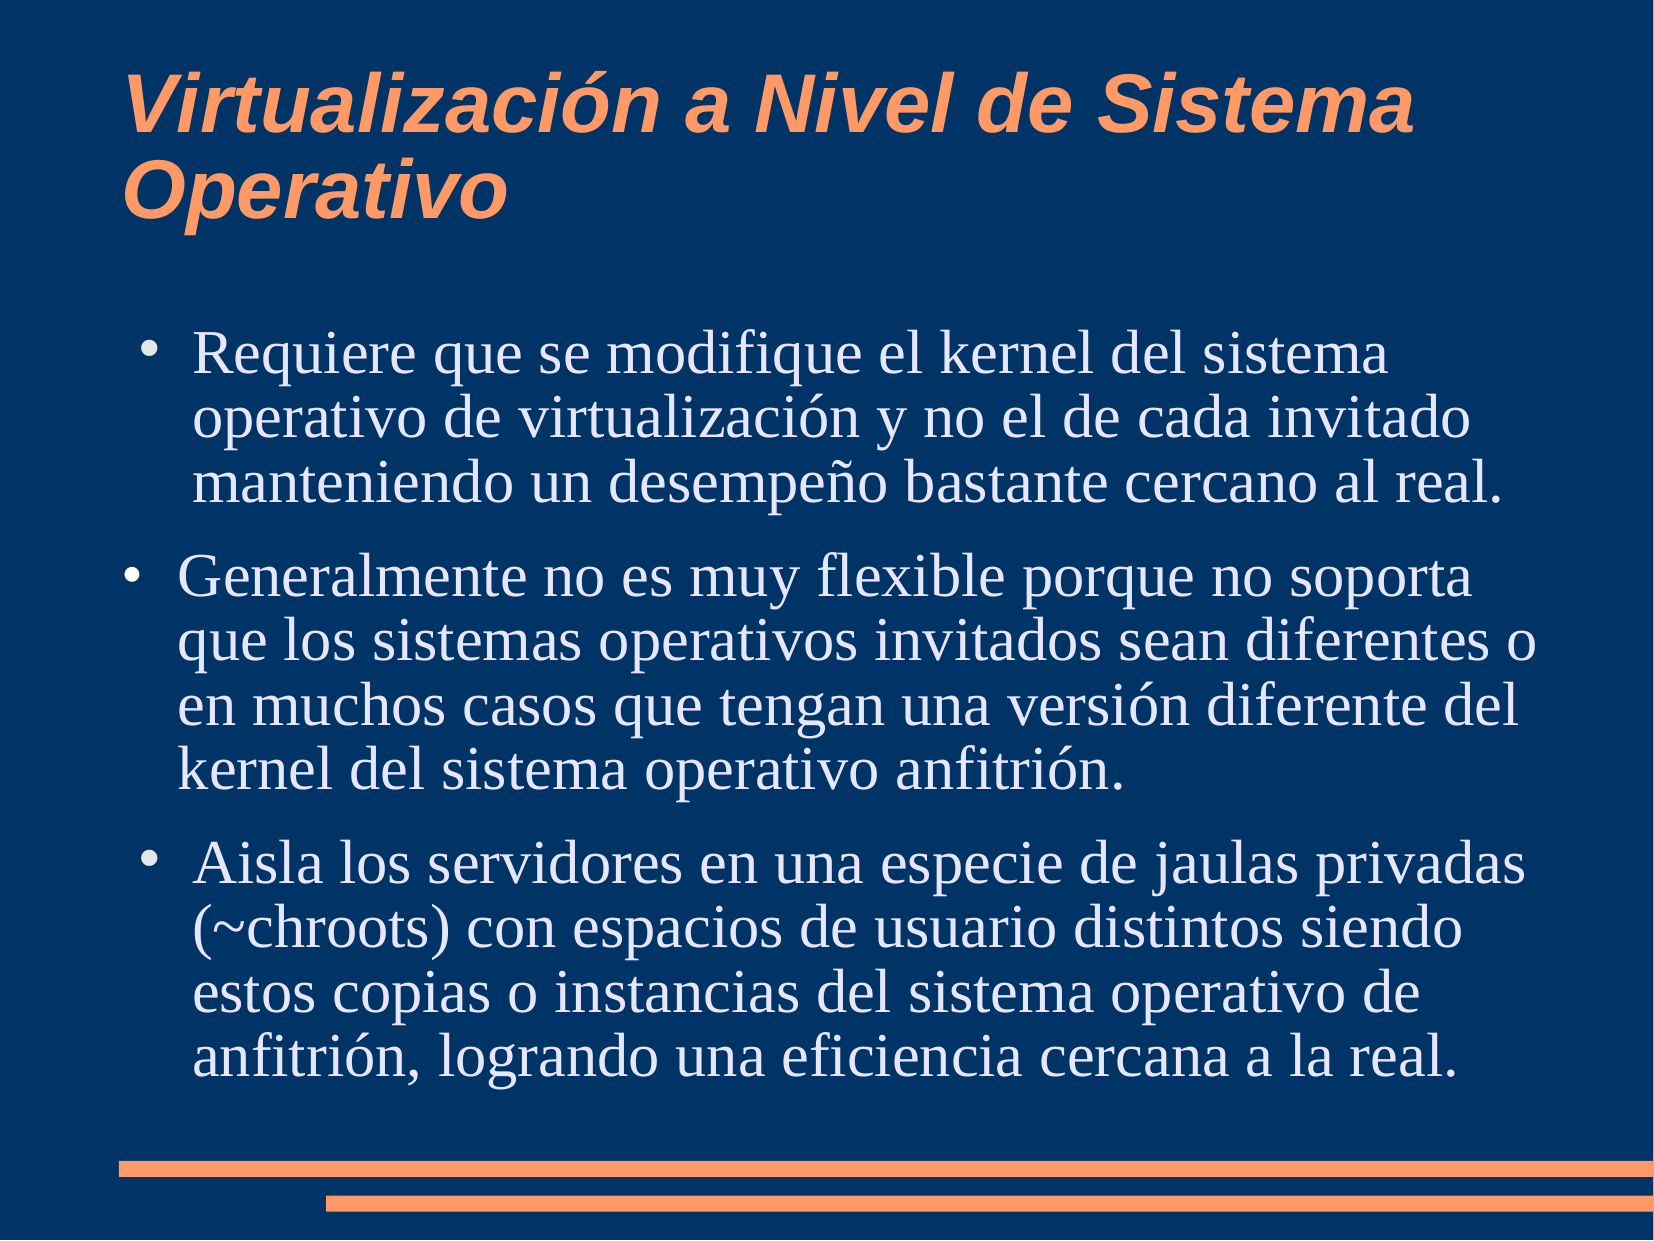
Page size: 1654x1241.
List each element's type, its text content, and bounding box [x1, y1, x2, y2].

title Virtualización a Nivel de Sistema Operativo [121, 53, 1534, 246]
list Requiere que se modifique el kernel del sistema operativo de virtualización y no el de cada invitado manteniendo un desempeño bastante cercano al real. Generalmente no es muy flexible porque no soporta que los sistemas operativos invitados sean diferentes o en muchos casos que tengan una versión diferente del kernel del sistema operativo anfitrión. Aisla los servidores en una especie de jaulas privadas (~chroots) con espacios de usuario distintos siendo estos copias o instancias del sistema operativo de anfitrión, logrando una eficiencia cercana a la real. [121, 322, 1561, 1132]
